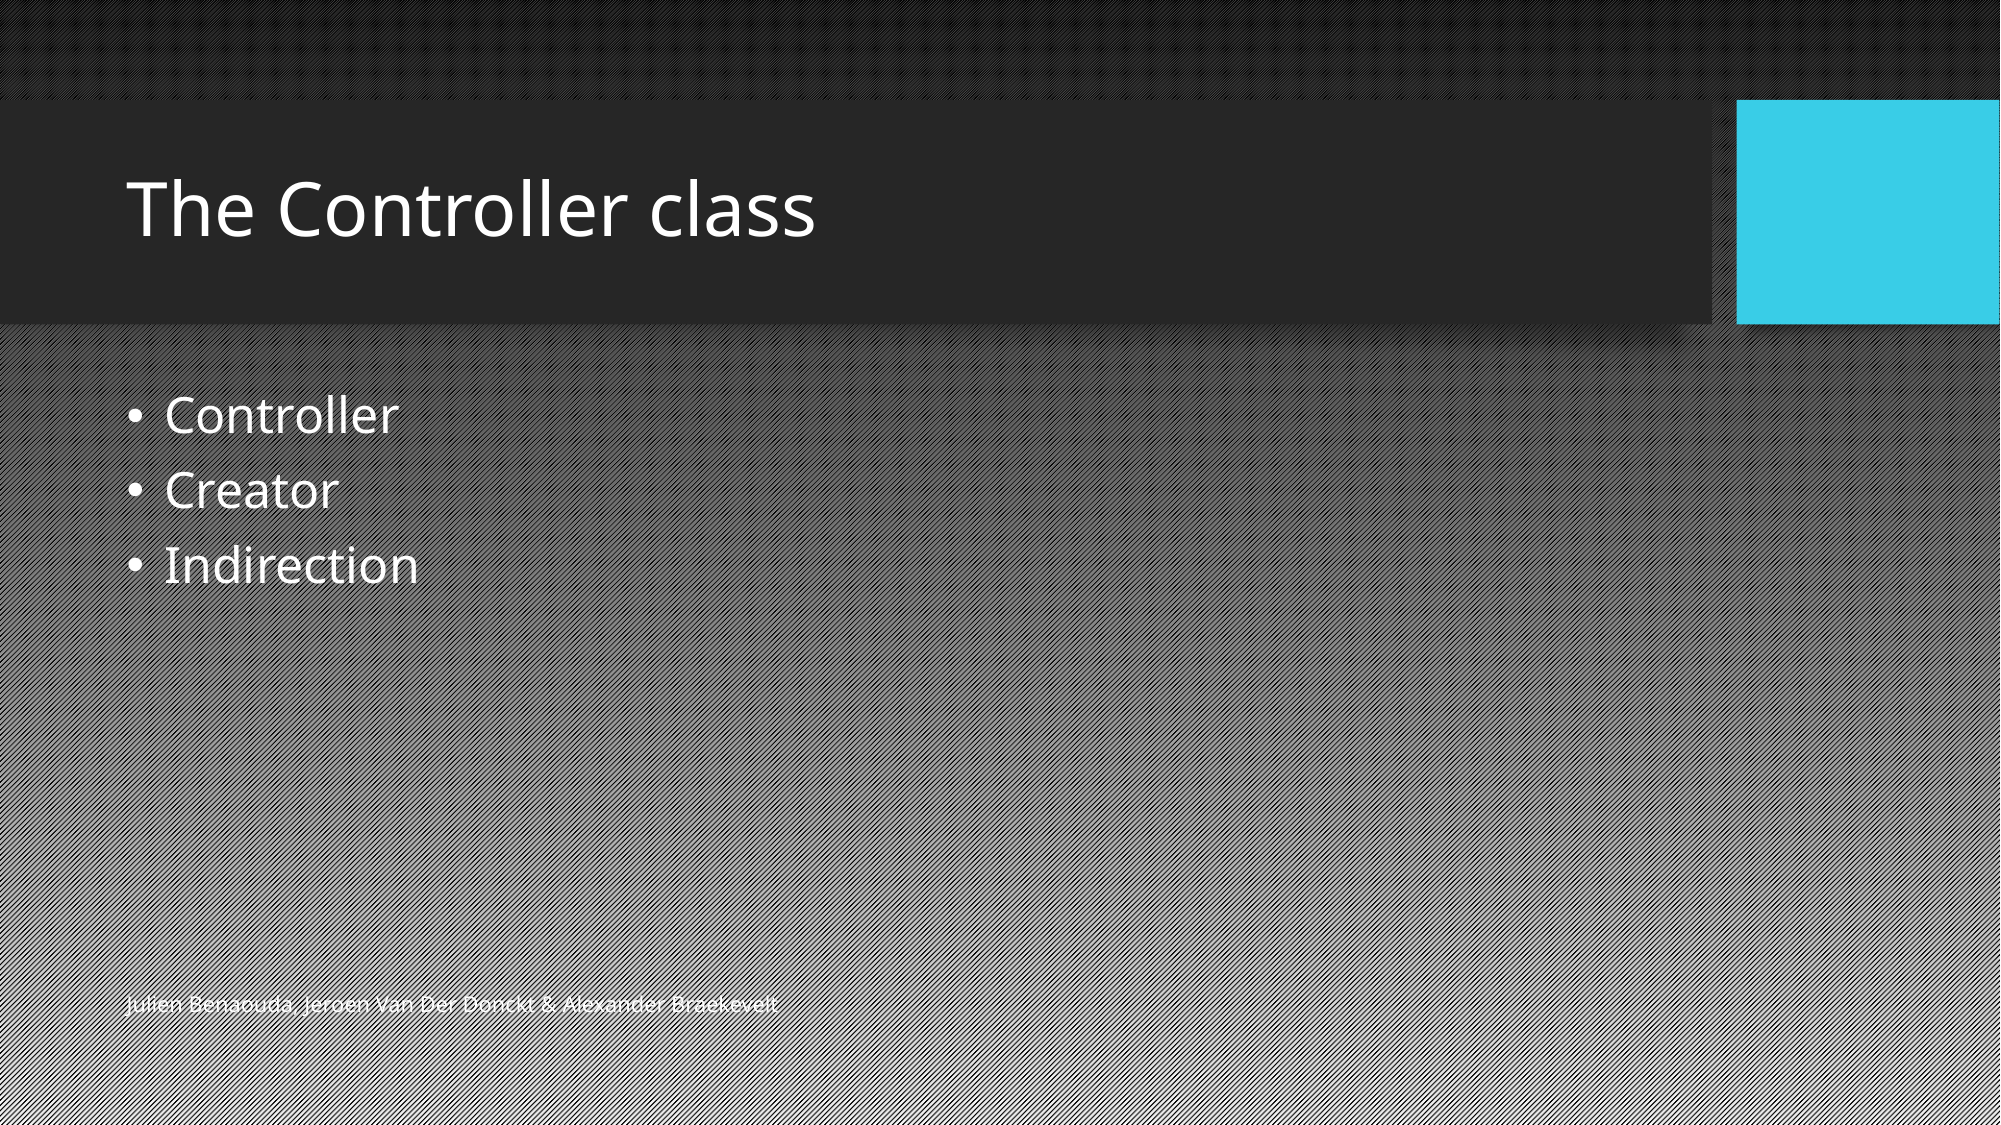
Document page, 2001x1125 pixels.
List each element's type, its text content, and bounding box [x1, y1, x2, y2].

picture [0, 0, 2000, 1125]
title The Controller class [111, 123, 1689, 301]
list Controller Creator Indirection [111, 383, 883, 973]
footer Julien Benaouda, Jeroen Van Der Donckt & Alexander Braekevelt [111, 973, 1239, 1034]
